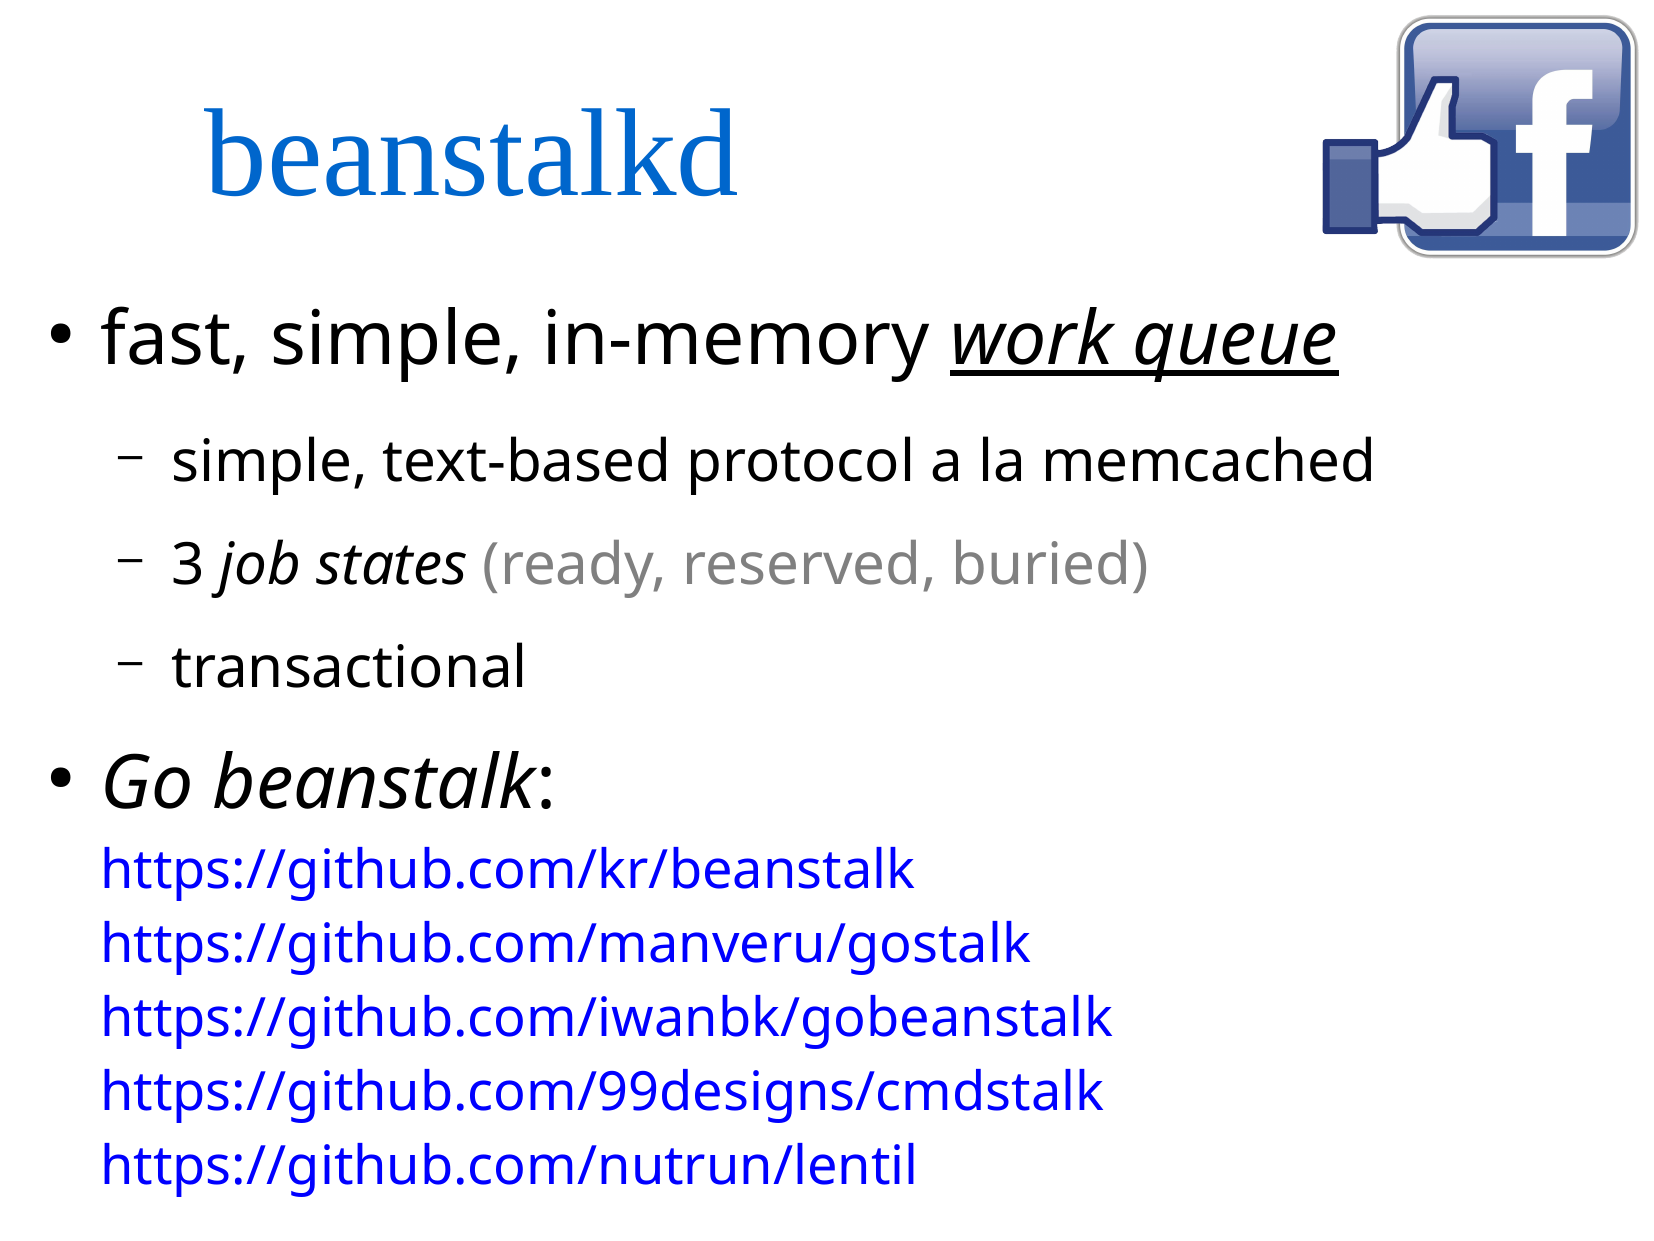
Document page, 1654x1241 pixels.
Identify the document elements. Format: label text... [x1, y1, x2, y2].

title beanstalkd [118, 49, 827, 257]
picture [1311, 11, 1644, 264]
list fast, simple, in-memory work queue simple, text-based protocol a la memcached 3 job states (ready, reserved, buried) transactional Go beanstalk: https://github.com/kr/beanstalk https://github.com/manveru/gostalk https://github.com/iwanbk/gobeanstalk https://github.com/99designs/cmdstalk https://github.com/nutrun/lentil [29, 284, 1613, 1211]
